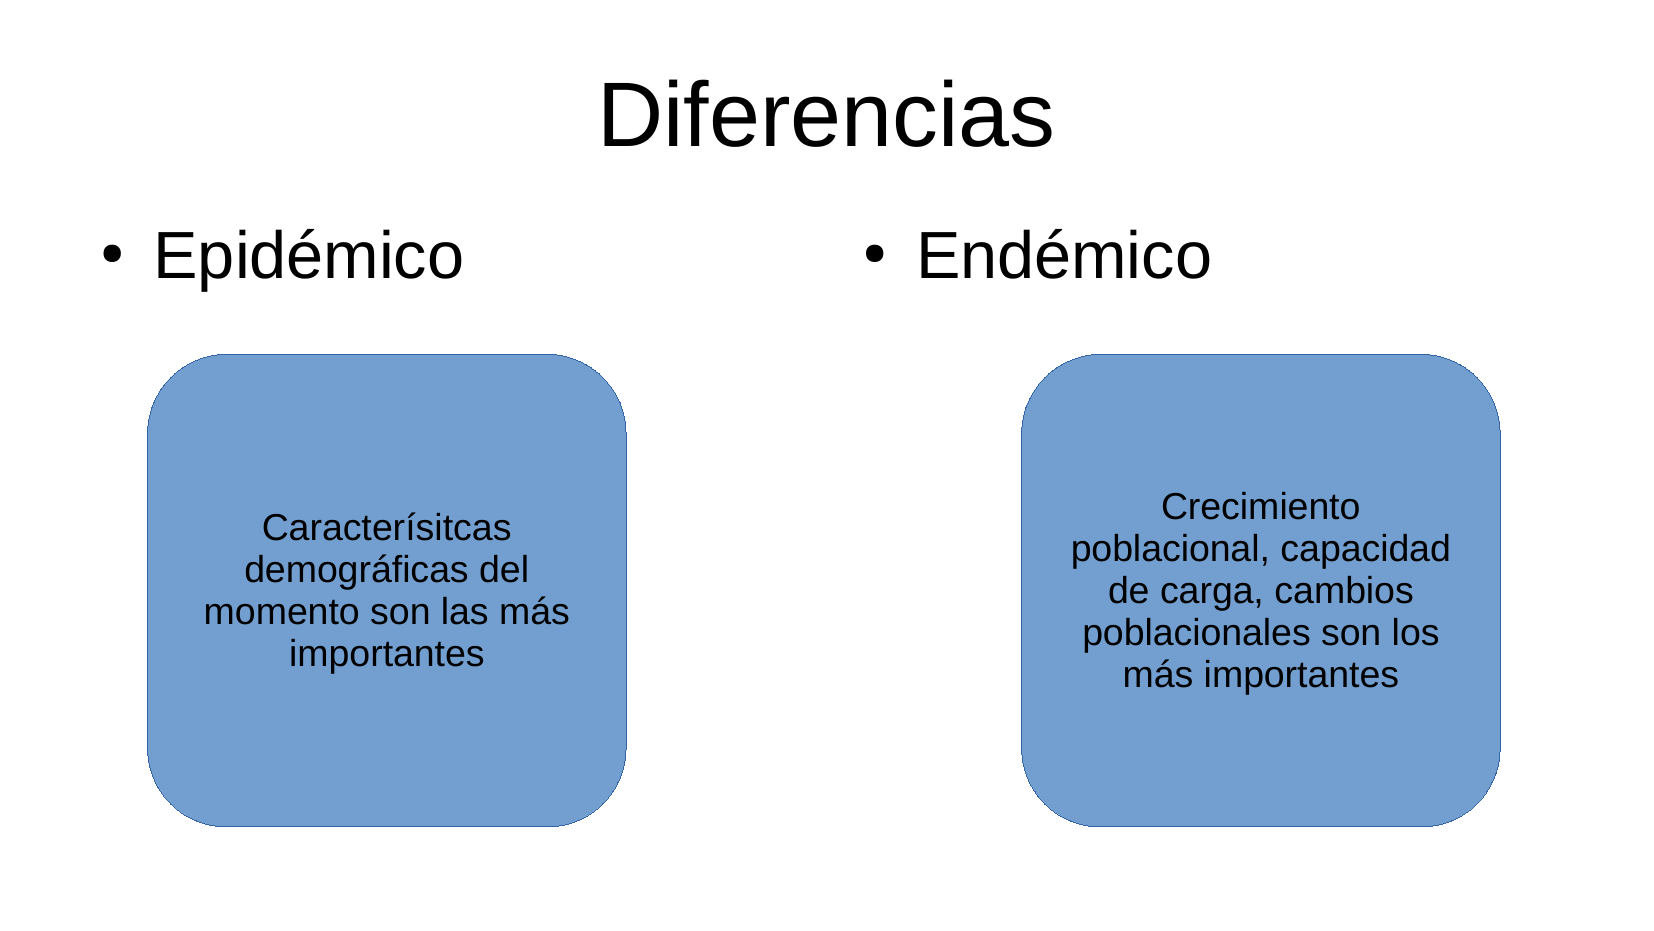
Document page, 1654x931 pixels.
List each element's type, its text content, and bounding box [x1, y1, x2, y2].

text_box Caracterísitcas demográficas del momento son las más importantes [147, 354, 627, 827]
list Epidémico [82, 217, 809, 758]
list Endémico [845, 217, 1572, 758]
text_box Crecimiento poblacional, capacidad de carga, cambios poblacionales son los más importantes [1021, 354, 1501, 827]
title Diferencias [82, 37, 1571, 193]
